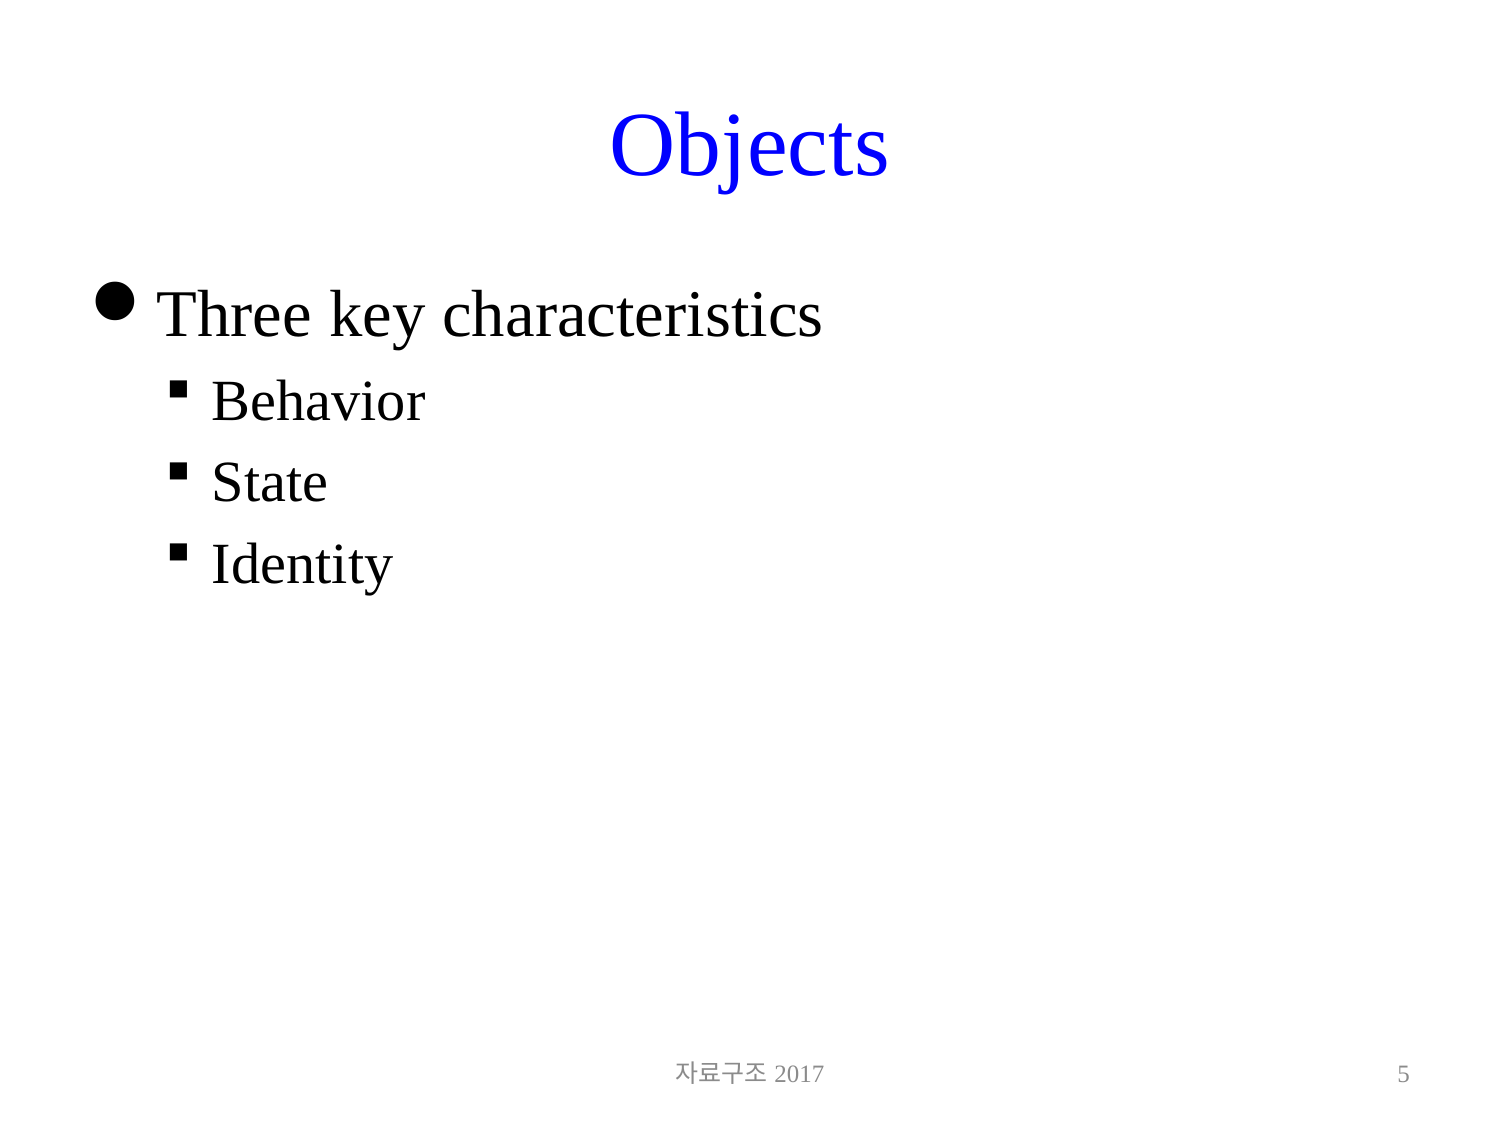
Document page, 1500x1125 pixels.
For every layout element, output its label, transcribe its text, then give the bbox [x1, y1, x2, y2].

list Three key characteristics Behavior State Identity [75, 262, 1425, 1005]
slide_number <숫자> [1074, 1042, 1425, 1103]
footer 자료구조 2017 [512, 1042, 988, 1103]
title Objects [75, 45, 1425, 233]
